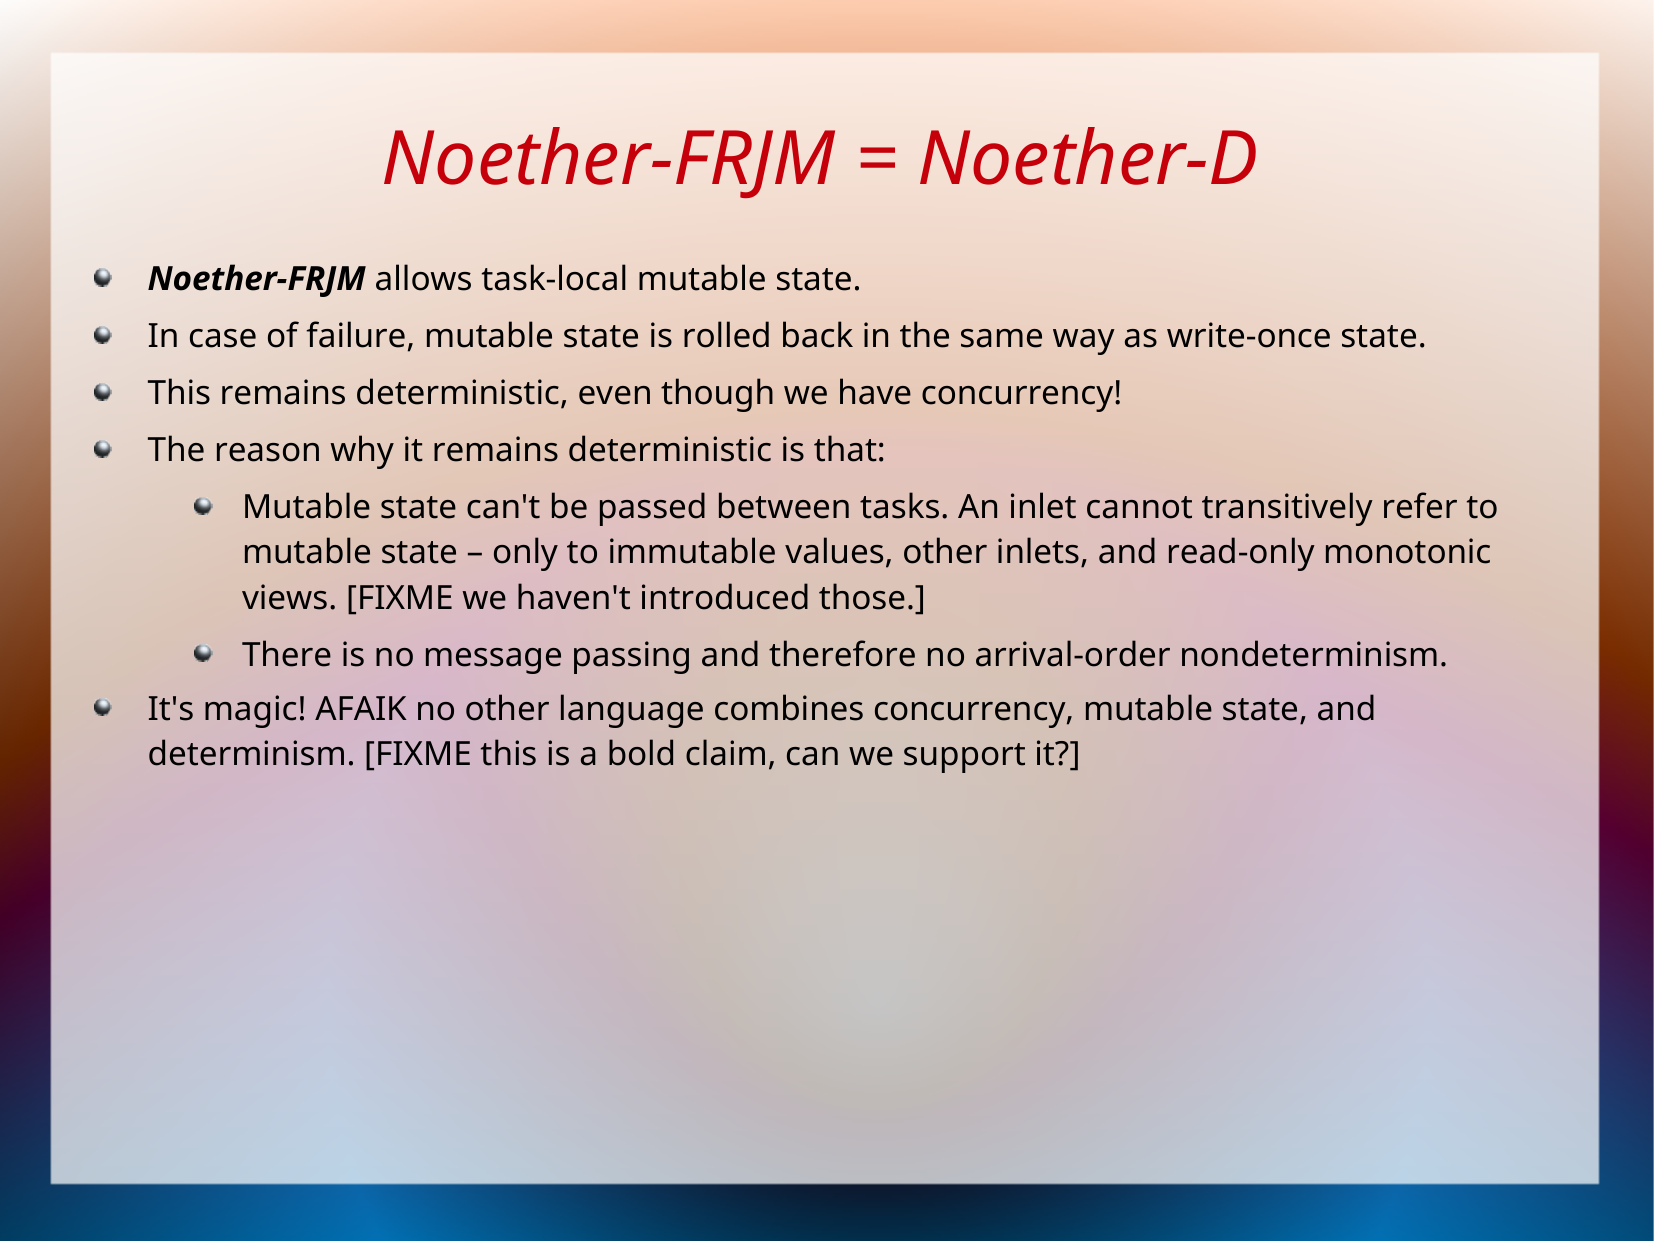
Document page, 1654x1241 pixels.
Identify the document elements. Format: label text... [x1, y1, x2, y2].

list Noether-FRJM allows task-local mutable state. In case of failure, mutable state is rolled back in the same way as write-once state. This remains deterministic, even though we have concurrency! The reason why it remains deterministic is that: Mutable state can't be passed between tasks. An inlet cannot transitively refer to mutable state – only to immutable values, other inlets, and read-only monotonic views. [FIXME we haven't introduced those.] There is no message passing and therefore no arrival-order nondeterminism. It's magic! AFAIK no other language combines concurrency, mutable state, and determinism. [FIXME this is a bold claim, can we support it?] [76, 255, 1565, 1059]
title Noether-FRJM = Noether-D [76, 59, 1565, 252]
picture [0, 0, 1654, 1241]
